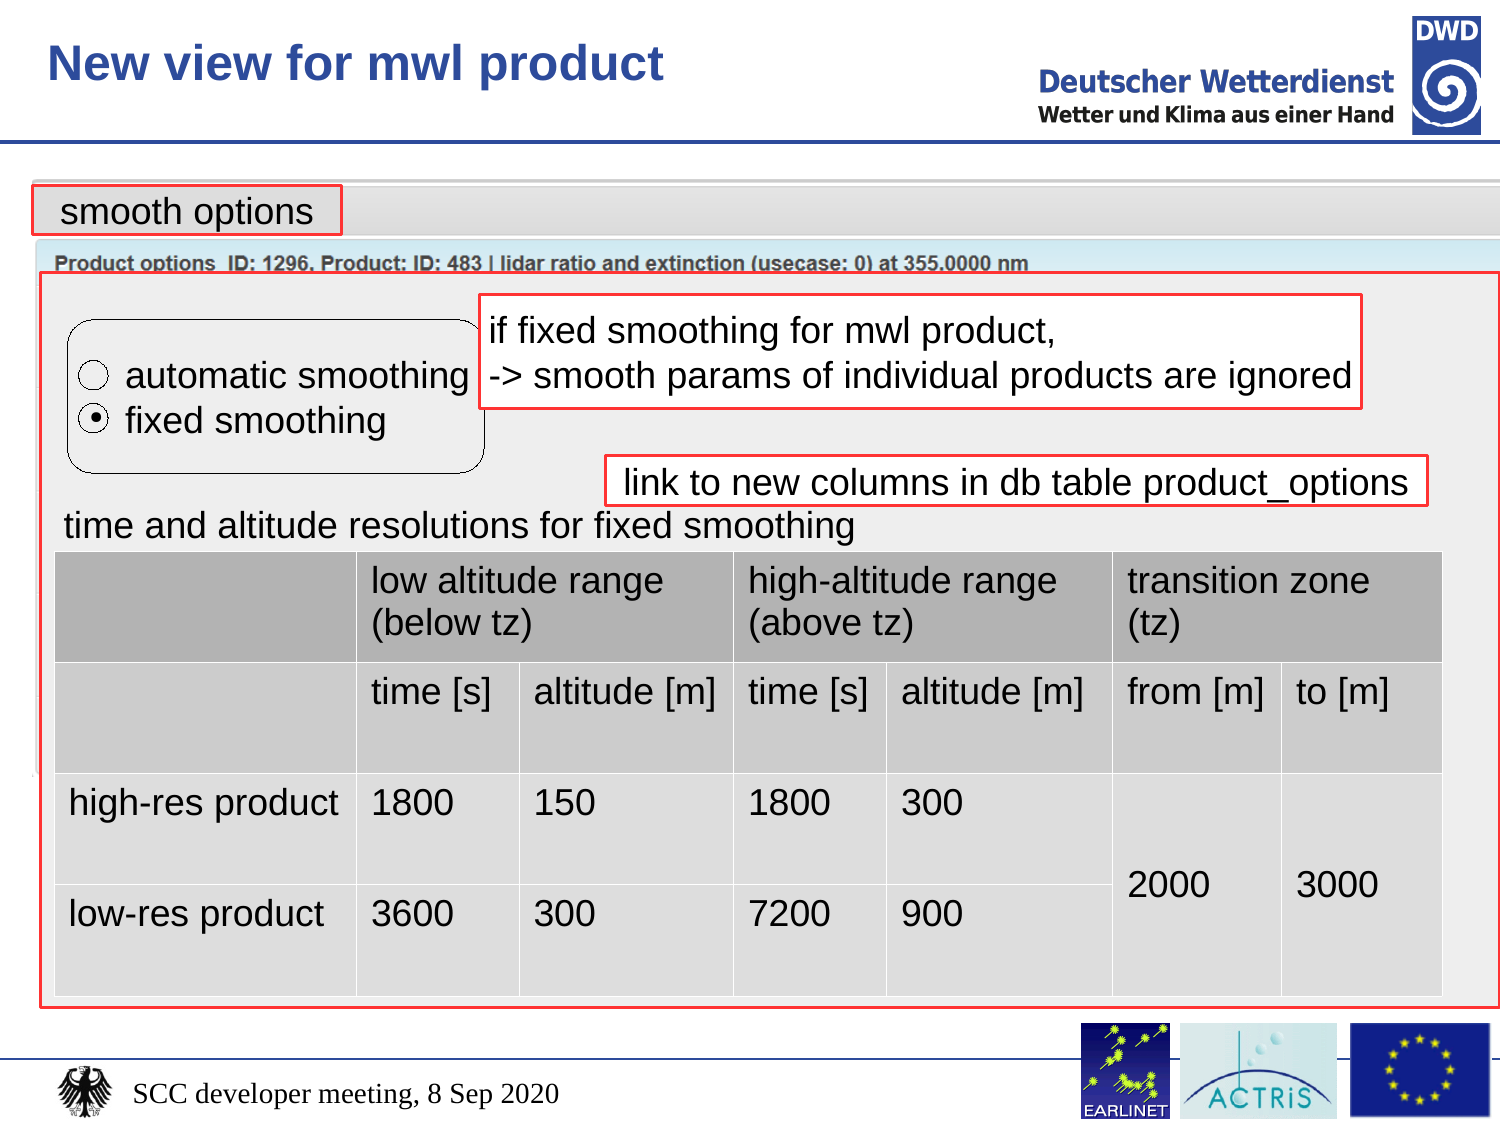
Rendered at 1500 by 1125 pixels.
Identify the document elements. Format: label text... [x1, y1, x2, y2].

picture [1081, 1023, 1170, 1119]
table_cell 1800 [734, 774, 886, 884]
table_cell altitude [m] [520, 663, 733, 773]
text_box automatic smoothing fixed smoothing [67, 319, 485, 474]
picture [1180, 1023, 1337, 1119]
picture [1350, 1023, 1492, 1119]
table_cell 7200 [734, 885, 886, 996]
text_box smooth options [32, 185, 342, 235]
table_header [55, 554, 356, 662]
table_cell 1800 [357, 774, 519, 884]
picture [55, 1064, 114, 1119]
table_cell 900 [887, 885, 1112, 996]
table_header transition zone (tz) [1113, 552, 1442, 662]
table_cell time [s] [734, 663, 886, 773]
table_cell 3600 [357, 885, 519, 996]
table_cell to [m] [1282, 663, 1442, 773]
table_cell [55, 663, 356, 773]
text_box link to new columns in db table product_options [605, 455, 1428, 506]
picture [32, 178, 1500, 777]
table_cell 300 [887, 774, 1112, 884]
text_box if fixed smoothing for mwl product, -> smooth params of individual products are ignored [479, 294, 1362, 409]
table_cell time [s] [357, 663, 519, 773]
table_cell 2000 [1113, 774, 1281, 996]
table_cell altitude [m] [887, 663, 1112, 773]
text_box [40, 272, 1500, 1008]
picture [1038, 16, 1481, 135]
table_cell low-res product [55, 885, 356, 996]
table_cell from [m] [1113, 663, 1281, 773]
text_box New view for mwl product [32, 22, 1000, 99]
table_cell high-res product [55, 774, 356, 884]
table_cell 3000 [1282, 774, 1442, 996]
table_header high-altitude range (above tz) [734, 552, 1112, 662]
table_cell 150 [520, 774, 733, 884]
table_cell 300 [520, 885, 733, 996]
table_header low altitude range (below tz) [357, 554, 733, 662]
text_box time and altitude resolutions for fixed smoothing [48, 493, 871, 554]
